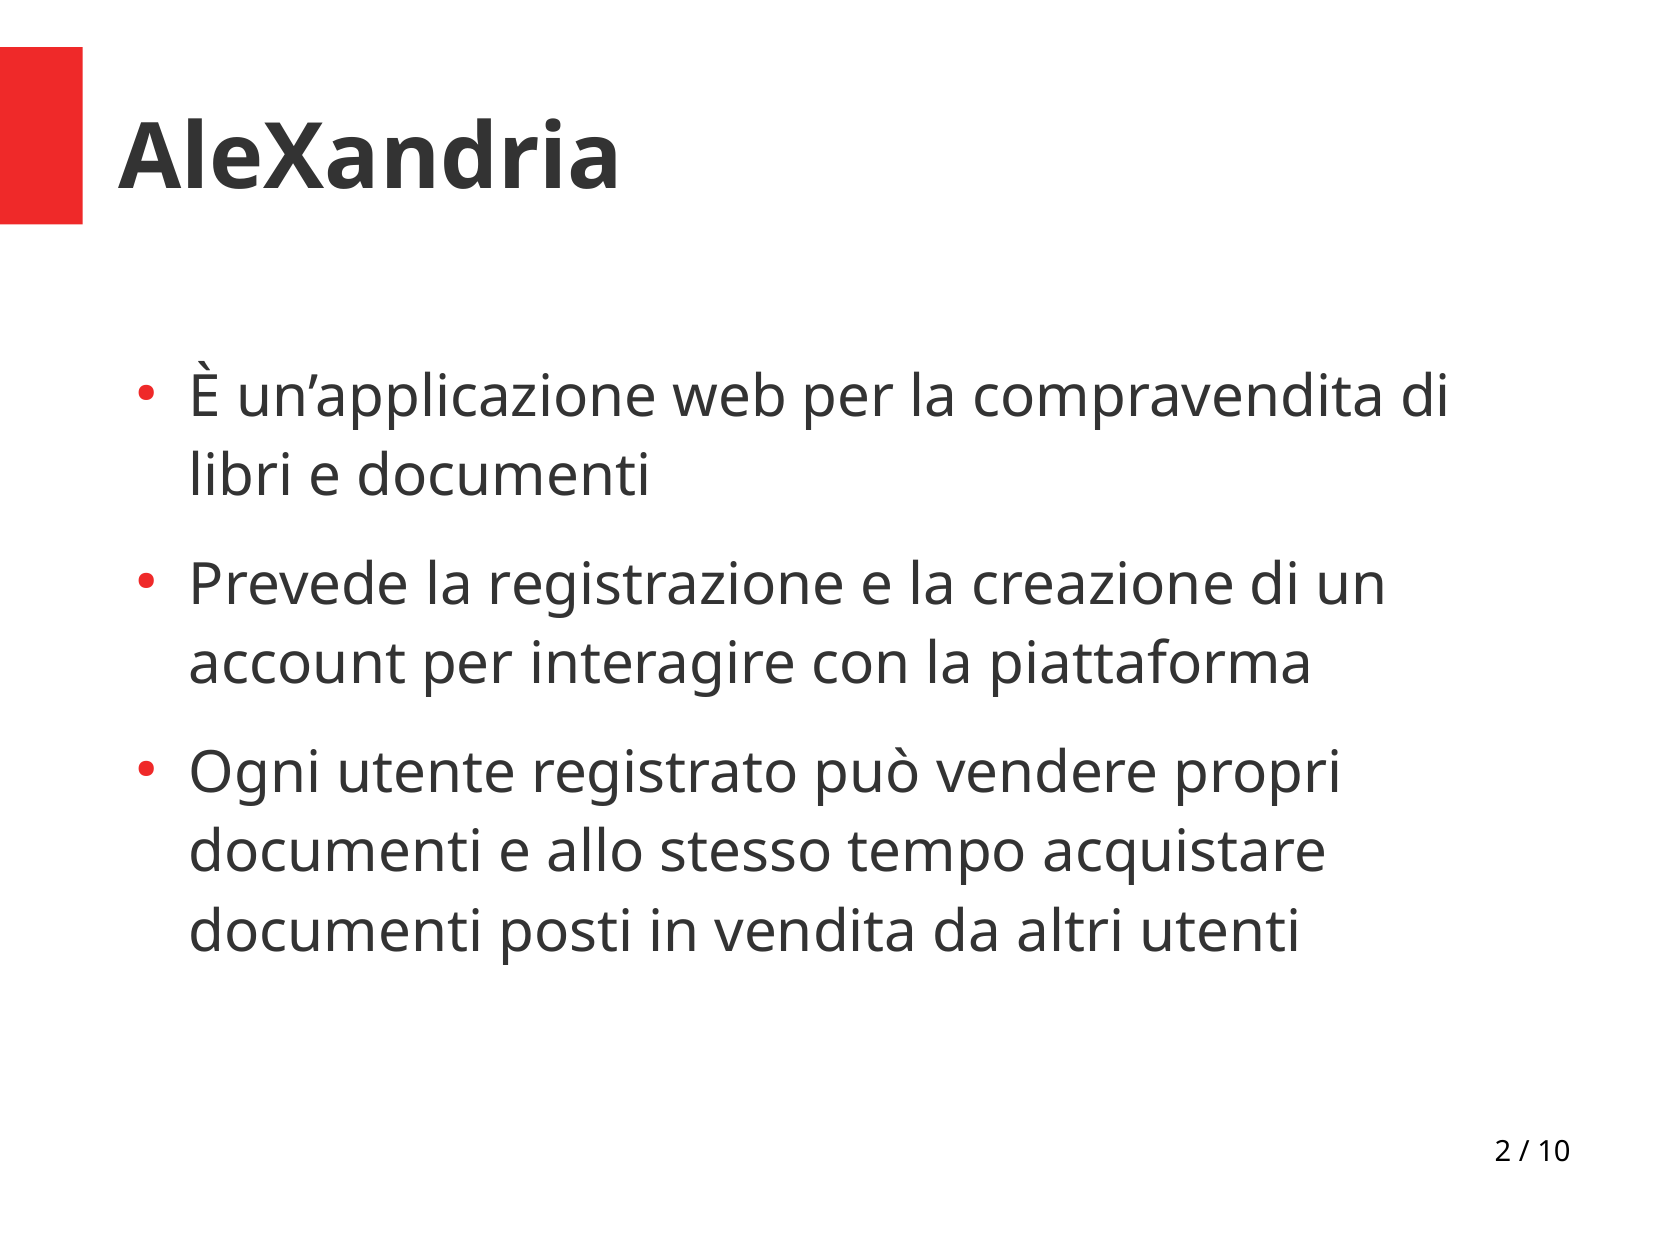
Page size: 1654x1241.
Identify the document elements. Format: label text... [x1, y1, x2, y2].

title AleXandria [118, 49, 1571, 257]
list È un’applicazione web per la compravendita di libri e documenti Prevede la registrazione e la creazione di un account per interagire con la piattaforma Ogni utente registrato può vendere propri documenti e allo stesso tempo acquistare documenti posti in vendita da altri utenti [118, 354, 1536, 1074]
